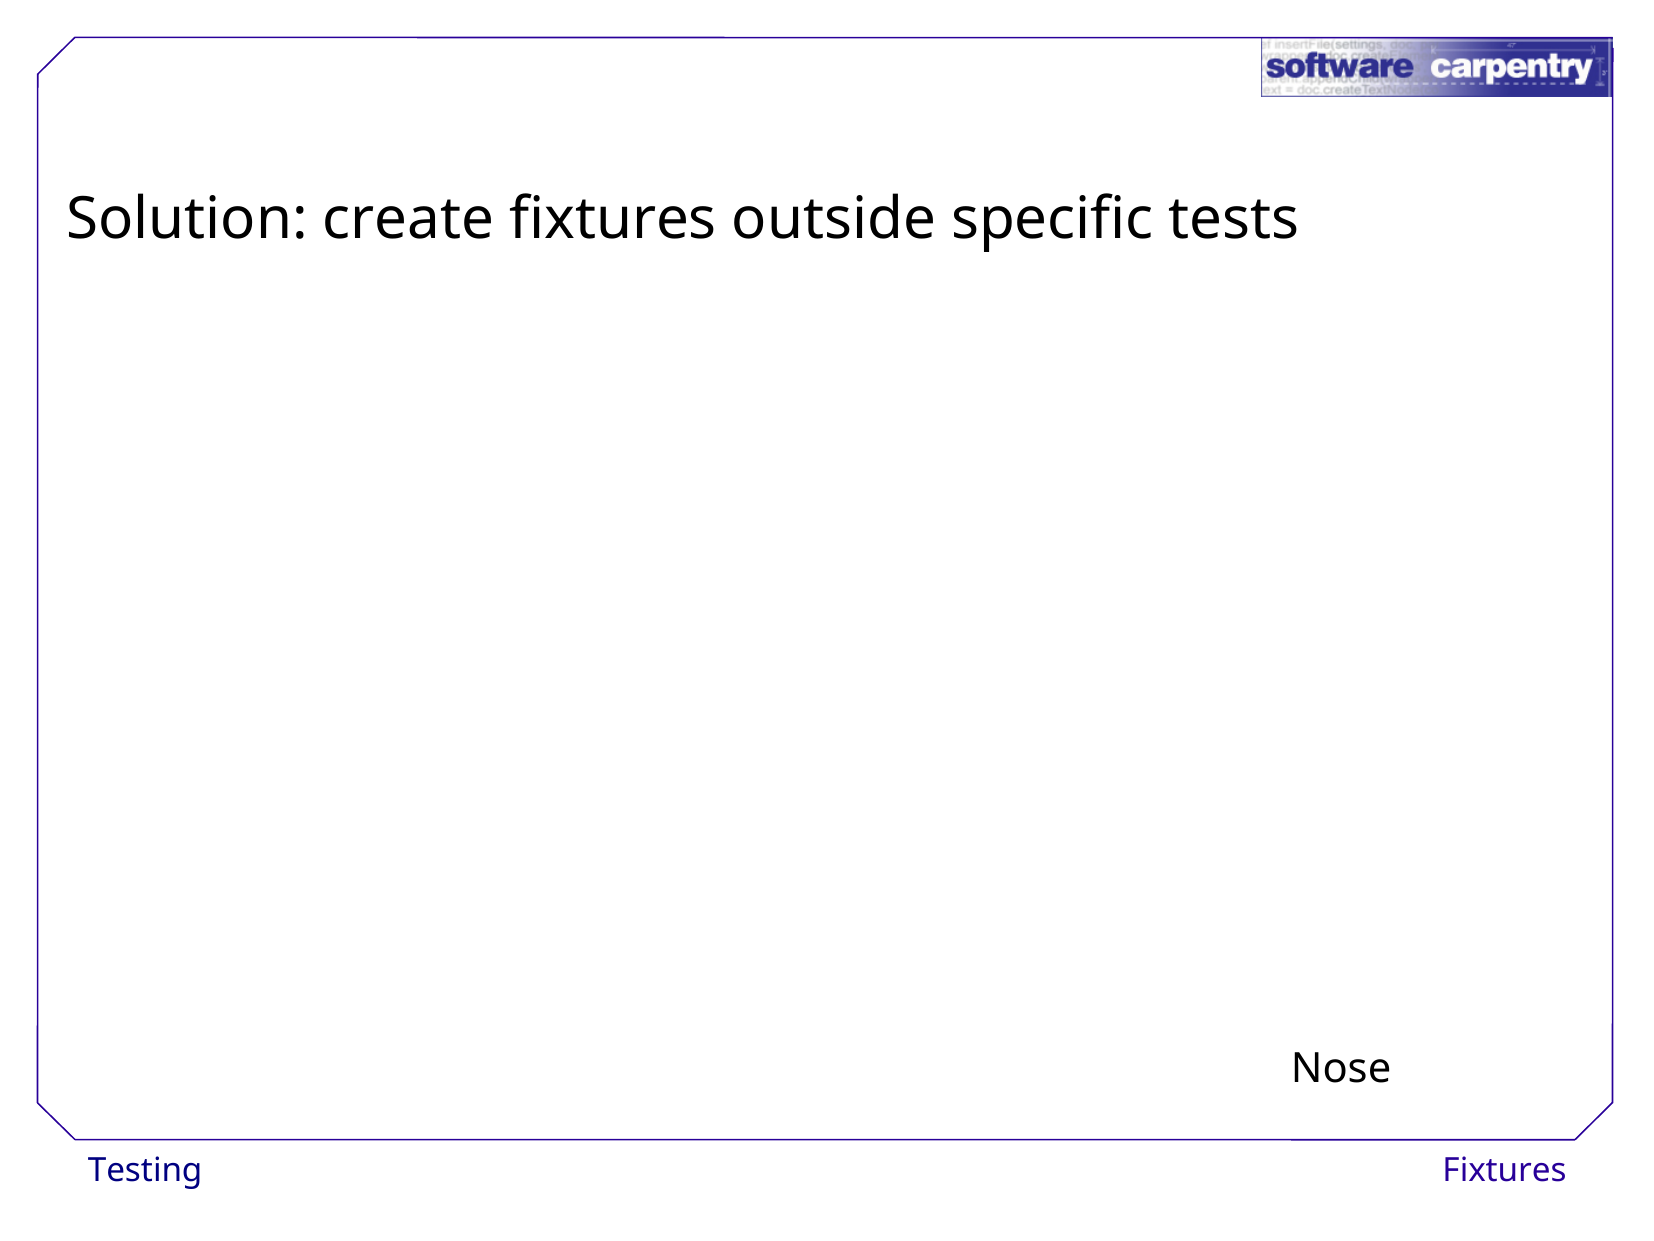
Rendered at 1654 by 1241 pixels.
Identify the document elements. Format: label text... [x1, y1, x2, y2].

text_box Nose [1276, 1008, 1557, 1099]
picture [1261, 39, 1613, 97]
text_box Solution: create fixtures outside specific tests [51, 138, 1465, 259]
